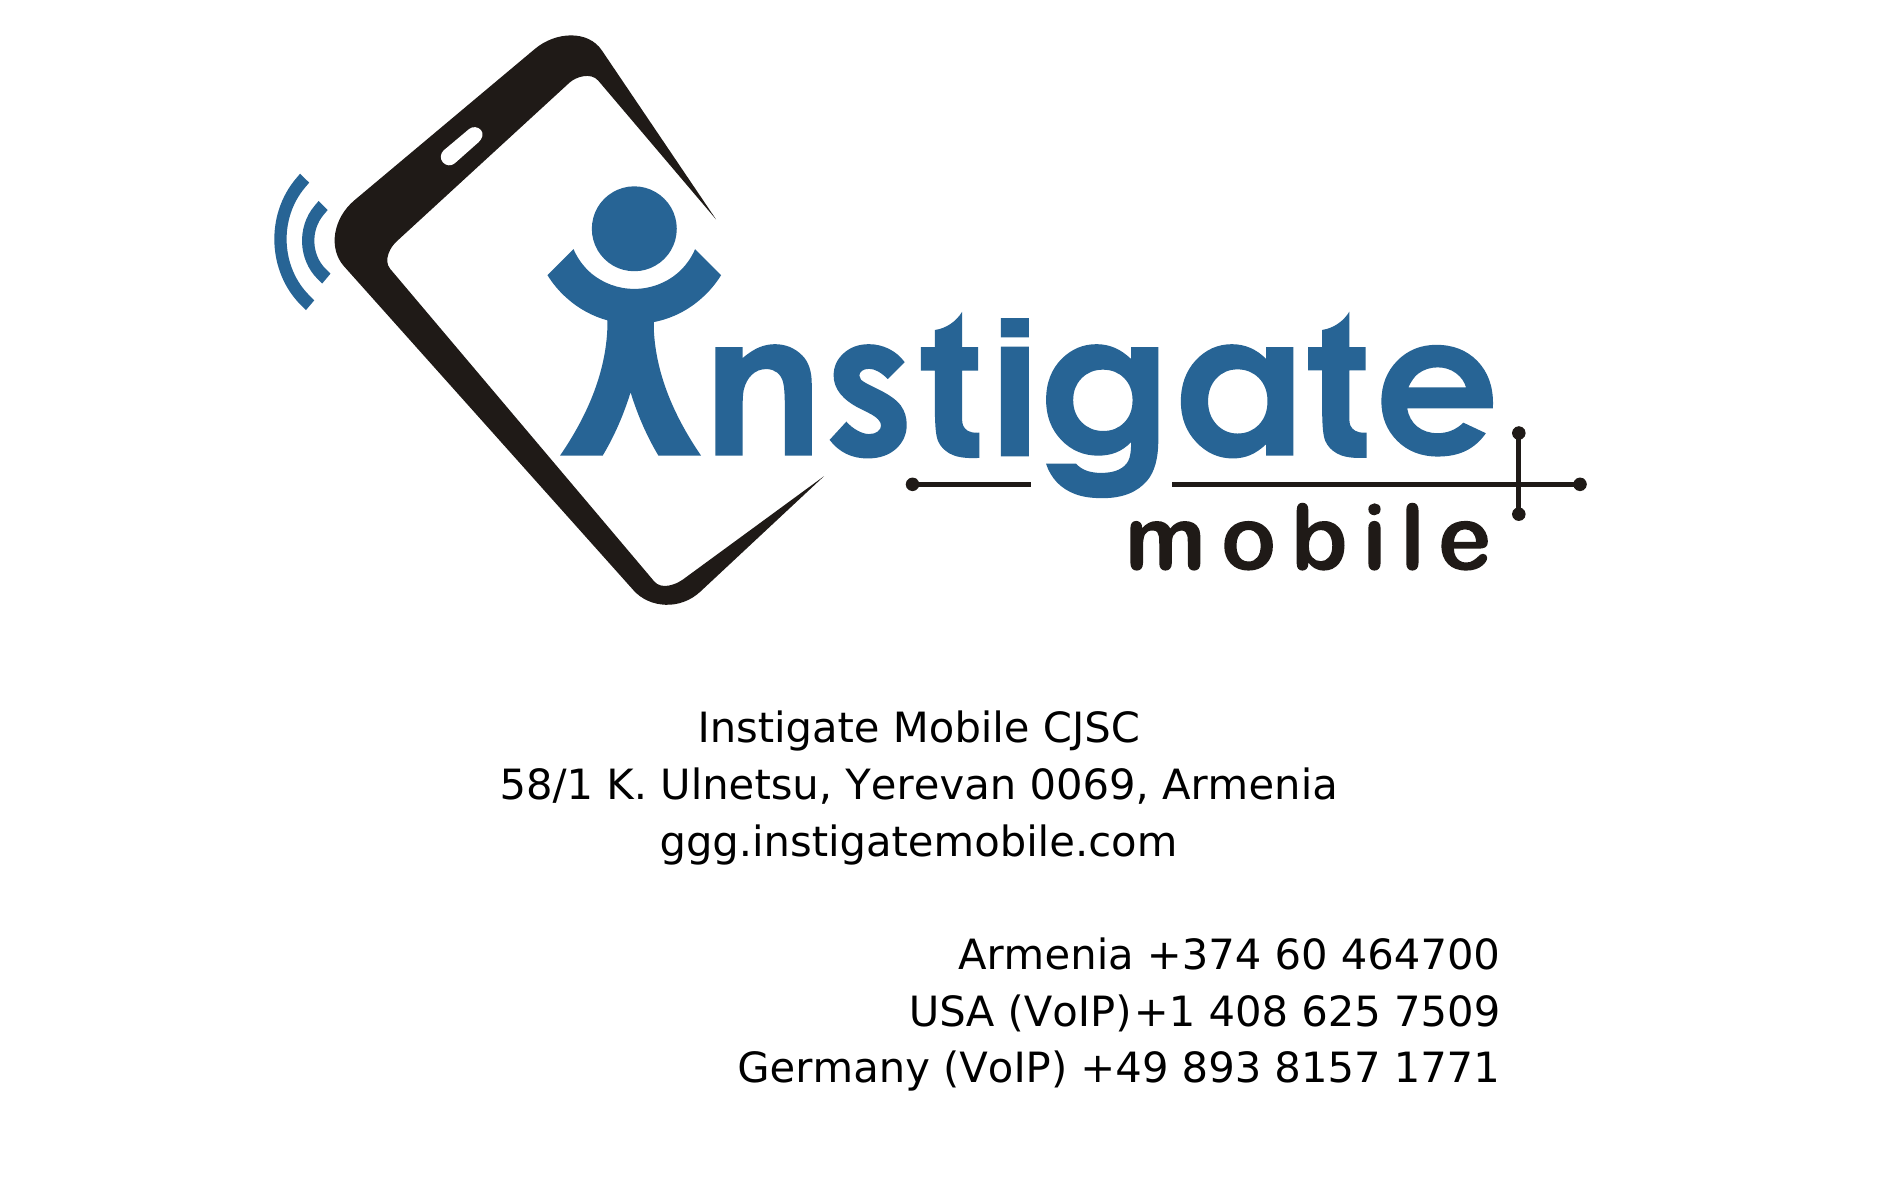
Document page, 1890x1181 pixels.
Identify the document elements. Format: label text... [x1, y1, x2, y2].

subtitle Instigate Mobile CJSC 58/1 K. Ulnetsu, Yerevan 0069, Armenia ggg.instigatemobile.com Armenia +374 60 464700 USA (VoIP) +1 408 625 7509 Germany (VoIP) +49 893 8157 1771 [337, 639, 1501, 1161]
